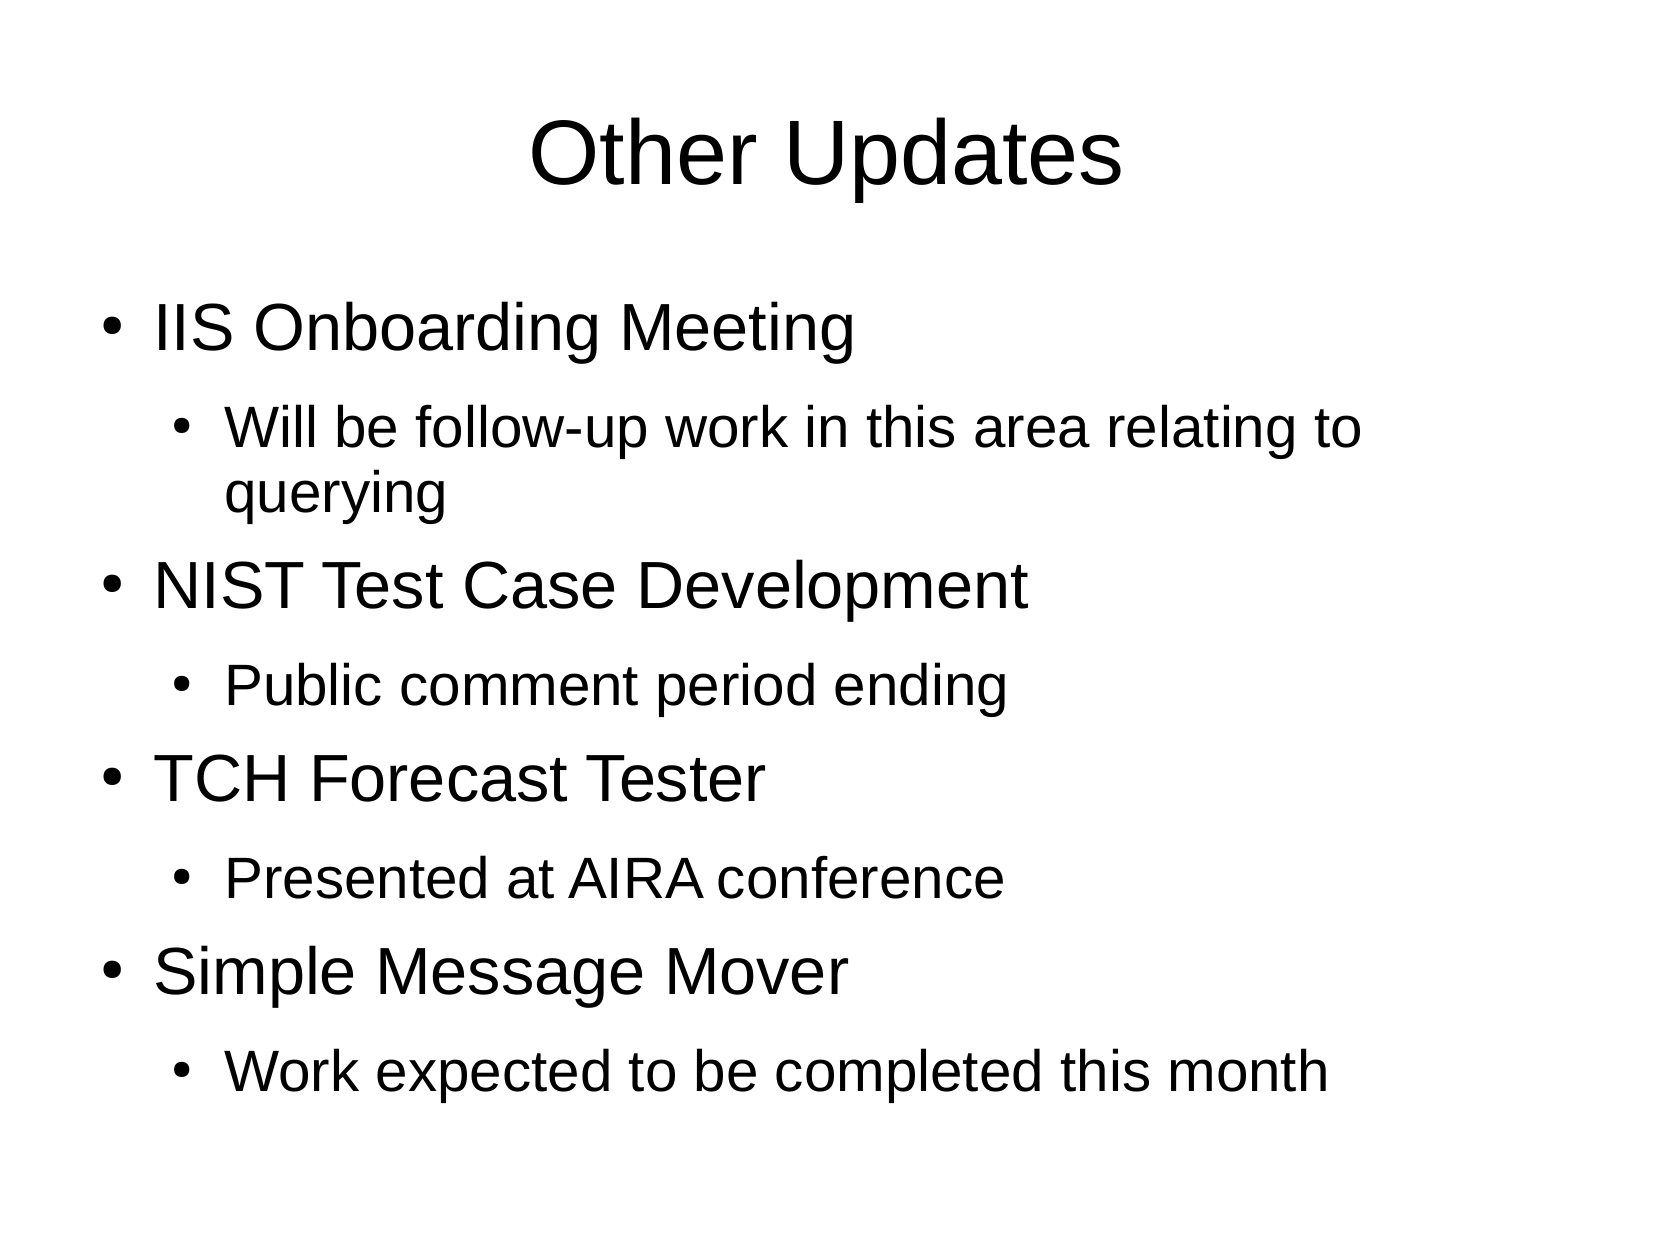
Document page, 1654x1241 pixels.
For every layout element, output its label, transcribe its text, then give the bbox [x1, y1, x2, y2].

list IIS Onboarding Meeting Will be follow-up work in this area relating to querying NIST Test Case Development Public comment period ending TCH Forecast Tester Presented at AIRA conference Simple Message Mover Work expected to be completed this month [82, 290, 1571, 1109]
title Other Updates [82, 49, 1571, 257]
